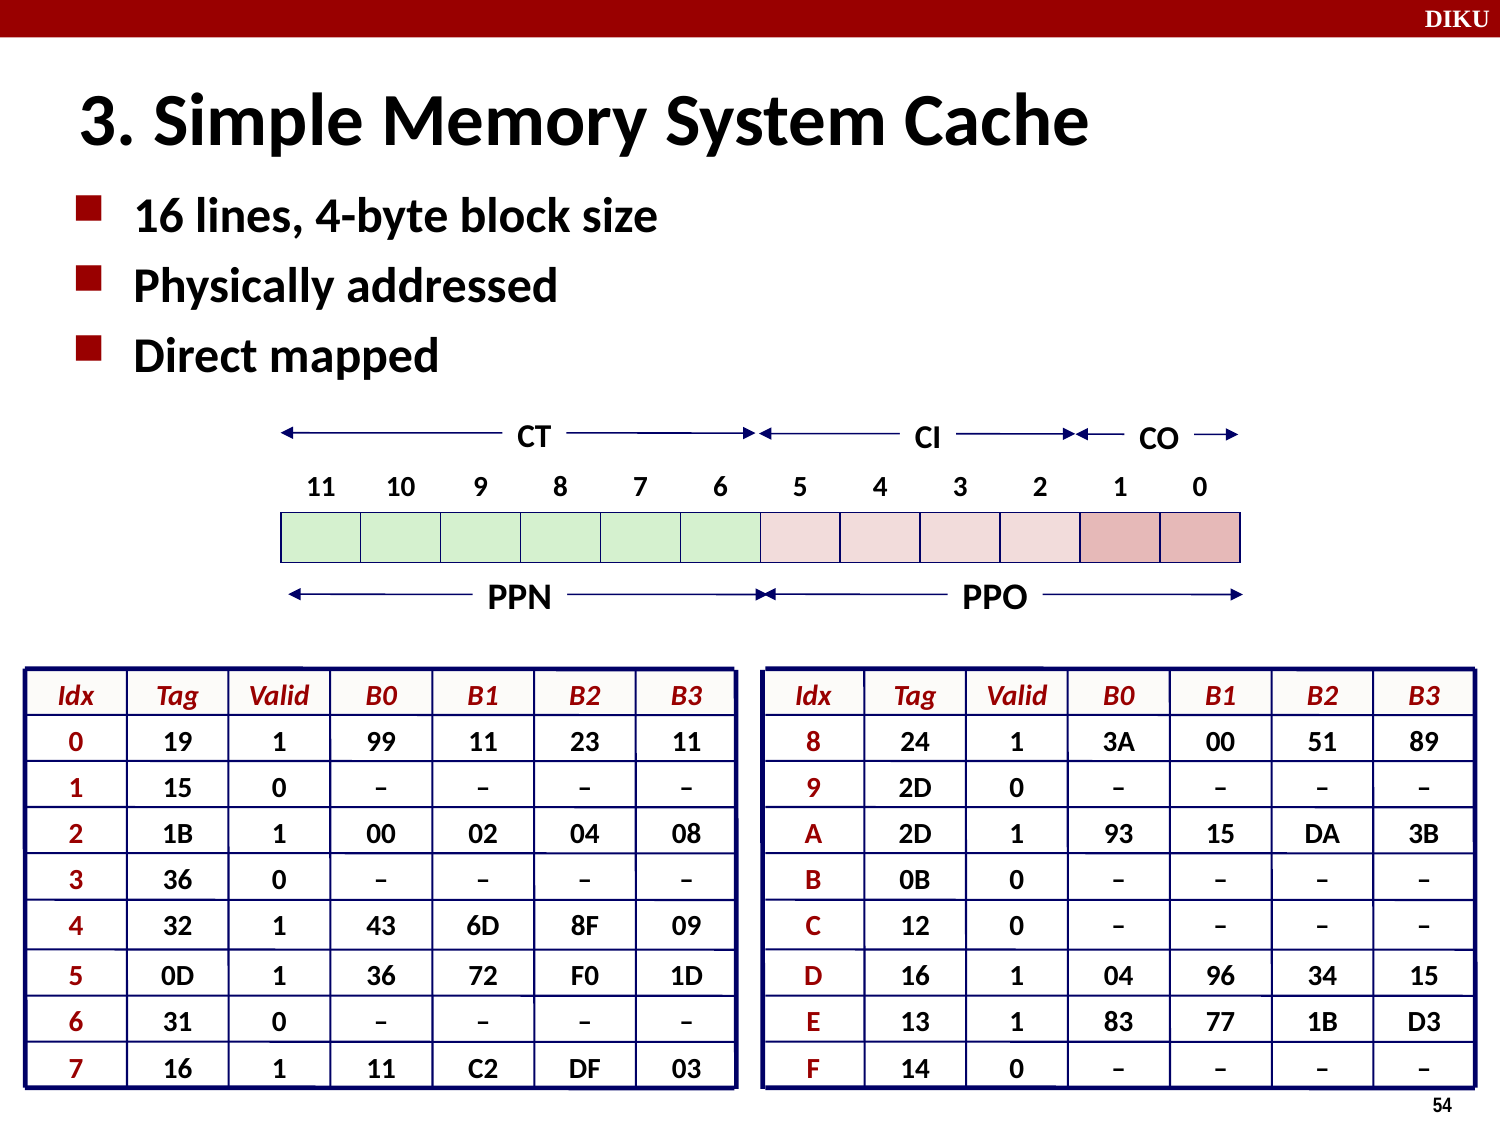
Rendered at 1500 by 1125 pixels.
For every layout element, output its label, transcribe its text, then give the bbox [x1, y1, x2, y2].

text_box 7 [28, 1043, 125, 1085]
text_box 0 [1160, 462, 1240, 513]
text_box B2 [1273, 672, 1372, 714]
text_box 0 [968, 1043, 1066, 1085]
text_box 1B [128, 809, 227, 852]
text_box B3 [637, 672, 733, 714]
text_box 3A [1069, 716, 1168, 760]
text_box 16 [866, 951, 965, 994]
text_box 1 [230, 809, 329, 852]
text_box – [1171, 901, 1270, 948]
text_box D [765, 951, 863, 994]
text_box 8 [520, 462, 600, 513]
text_box 31 [129, 997, 227, 1040]
text_box 1 [968, 951, 1066, 994]
text_box 1 [230, 901, 329, 948]
text_box 0 [967, 763, 1066, 806]
text_box 0 [968, 855, 1066, 898]
text_box 10 [360, 462, 440, 513]
text_box Valid [230, 672, 329, 713]
text_box 09 [637, 901, 733, 948]
text_box 9 [765, 762, 863, 805]
text_box 1 [230, 951, 329, 994]
text_box B0 [1069, 672, 1168, 713]
text_box – [637, 997, 733, 1040]
text_box 51 [1273, 717, 1372, 760]
text_box – [1069, 855, 1168, 898]
text_box 14 [866, 1043, 965, 1085]
text_box 1 [967, 809, 1066, 852]
text_box 32 [128, 901, 227, 948]
text_box – [1171, 855, 1270, 898]
text_box – [1069, 901, 1168, 948]
text_box 1 [230, 716, 329, 759]
text_box – [1375, 901, 1472, 948]
text_box 83 [1069, 997, 1168, 1040]
text_box – [1273, 1043, 1372, 1085]
text_box DF [536, 1043, 634, 1085]
text_box CT [502, 412, 567, 467]
text_box D3 [1375, 997, 1472, 1040]
text_box F0 [536, 951, 634, 994]
text_box 1 [28, 762, 125, 805]
text_box F [766, 1043, 863, 1085]
text_box 5 [760, 462, 840, 513]
text_box 4 [840, 462, 920, 513]
text_box 2 [1000, 462, 1080, 513]
text_box 5 [28, 951, 125, 994]
text_box B1 [1171, 672, 1270, 713]
text_box 6 [28, 997, 125, 1040]
text_box DA [1273, 809, 1372, 852]
text_box B1 [434, 672, 533, 713]
text_box 11 [434, 717, 533, 760]
text_box – [1273, 855, 1372, 898]
text_box 36 [332, 951, 431, 994]
text_box – [1375, 763, 1472, 806]
text_box 93 [1069, 809, 1168, 852]
text_box B2 [536, 672, 634, 714]
text_box 0D [128, 951, 227, 994]
text_box 11 [637, 717, 733, 760]
text_box 77 [1171, 997, 1270, 1040]
text_box CO [1124, 413, 1194, 469]
text_box 1 [967, 716, 1066, 759]
text_box PPO [947, 570, 1043, 631]
text_box PPN [472, 570, 568, 631]
text_box – [434, 997, 533, 1040]
text_box E [766, 997, 863, 1040]
text_box 02 [434, 809, 533, 852]
text_box 3 [920, 462, 1000, 513]
text_box – [536, 855, 634, 898]
text_box – [536, 997, 634, 1040]
text_box 15 [1171, 809, 1270, 852]
text_box 2D [866, 762, 964, 806]
text_box 1 [230, 1043, 329, 1085]
text_box – [1375, 855, 1472, 898]
text_box – [332, 997, 431, 1040]
text_box 1D [637, 951, 733, 994]
text_box 99 [332, 716, 431, 760]
text_box C2 [434, 1043, 533, 1085]
text_box 1B [1273, 997, 1372, 1040]
text_box – [1273, 901, 1372, 948]
text_box – [1172, 1043, 1270, 1085]
text_box – [536, 763, 634, 806]
text_box C [765, 901, 863, 948]
text_box 0 [230, 763, 329, 806]
text_box 15 [1375, 951, 1472, 994]
text_box 7 [600, 462, 680, 513]
text_box – [1171, 763, 1270, 806]
text_box – [1069, 1043, 1168, 1085]
text_box 0B [866, 855, 964, 898]
text_box 2D [866, 809, 964, 852]
text_box – [637, 855, 733, 898]
text_box 23 [536, 717, 634, 760]
text_box 4 [28, 901, 125, 948]
text_box 24 [866, 716, 964, 759]
text_box 19 [128, 716, 227, 759]
text_box 2 [28, 809, 125, 852]
text_box – [434, 855, 533, 898]
text_box 00 [1171, 717, 1270, 760]
text_box 8F [536, 901, 634, 948]
text_box 0 [230, 997, 329, 1040]
text_box 1 [1080, 462, 1160, 513]
text_box 0 [968, 901, 1066, 948]
text_box 72 [434, 951, 533, 994]
text_box 00 [332, 809, 431, 852]
text_box [280, 513, 1240, 563]
text_box 04 [536, 809, 634, 852]
text_box 3. Simple Memory System Cache [63, 68, 1259, 163]
text_box Tag [128, 672, 227, 713]
text_box A [765, 809, 863, 852]
text_box 1 [968, 997, 1066, 1040]
text_box CI [899, 413, 956, 468]
text_box – [1069, 763, 1168, 806]
text_box 89 [1375, 717, 1472, 760]
text_box 12 [866, 901, 965, 948]
text_box 03 [637, 1043, 734, 1085]
text_box Valid [967, 672, 1066, 713]
text_box 3B [1375, 809, 1472, 852]
text_box B [765, 855, 863, 898]
text_box 6 [680, 462, 760, 513]
text_box Idx [765, 672, 863, 713]
text_box 08 [637, 809, 733, 852]
text_box – [1375, 1043, 1472, 1085]
text_box Tag [866, 672, 964, 713]
text_box 16 [129, 1043, 227, 1085]
text_box 34 [1273, 951, 1372, 994]
text_box 96 [1171, 951, 1270, 994]
text_box – [1273, 763, 1372, 806]
text_box 6D [434, 901, 533, 948]
text_box 16 lines, 4-byte block size Physically addressed Direct mapped [62, 175, 1425, 413]
text_box 3 [28, 855, 125, 898]
text_box – [637, 763, 733, 806]
text_box 43 [332, 901, 431, 948]
text_box – [434, 763, 533, 806]
text_box 8 [765, 716, 863, 759]
text_box 9 [440, 462, 520, 513]
text_box 11 [332, 1043, 431, 1085]
text_box – [332, 763, 431, 806]
text_box 0 [28, 716, 125, 759]
text_box 13 [866, 997, 965, 1040]
text_box 04 [1069, 951, 1168, 994]
text_box 36 [128, 855, 227, 898]
text_box 15 [128, 762, 227, 806]
text_box B0 [332, 672, 431, 713]
text_box 11 [280, 462, 360, 513]
text_box Idx [28, 672, 125, 713]
text_box B3 [1375, 672, 1472, 714]
text_box 0 [230, 855, 329, 898]
text_box – [332, 855, 431, 898]
